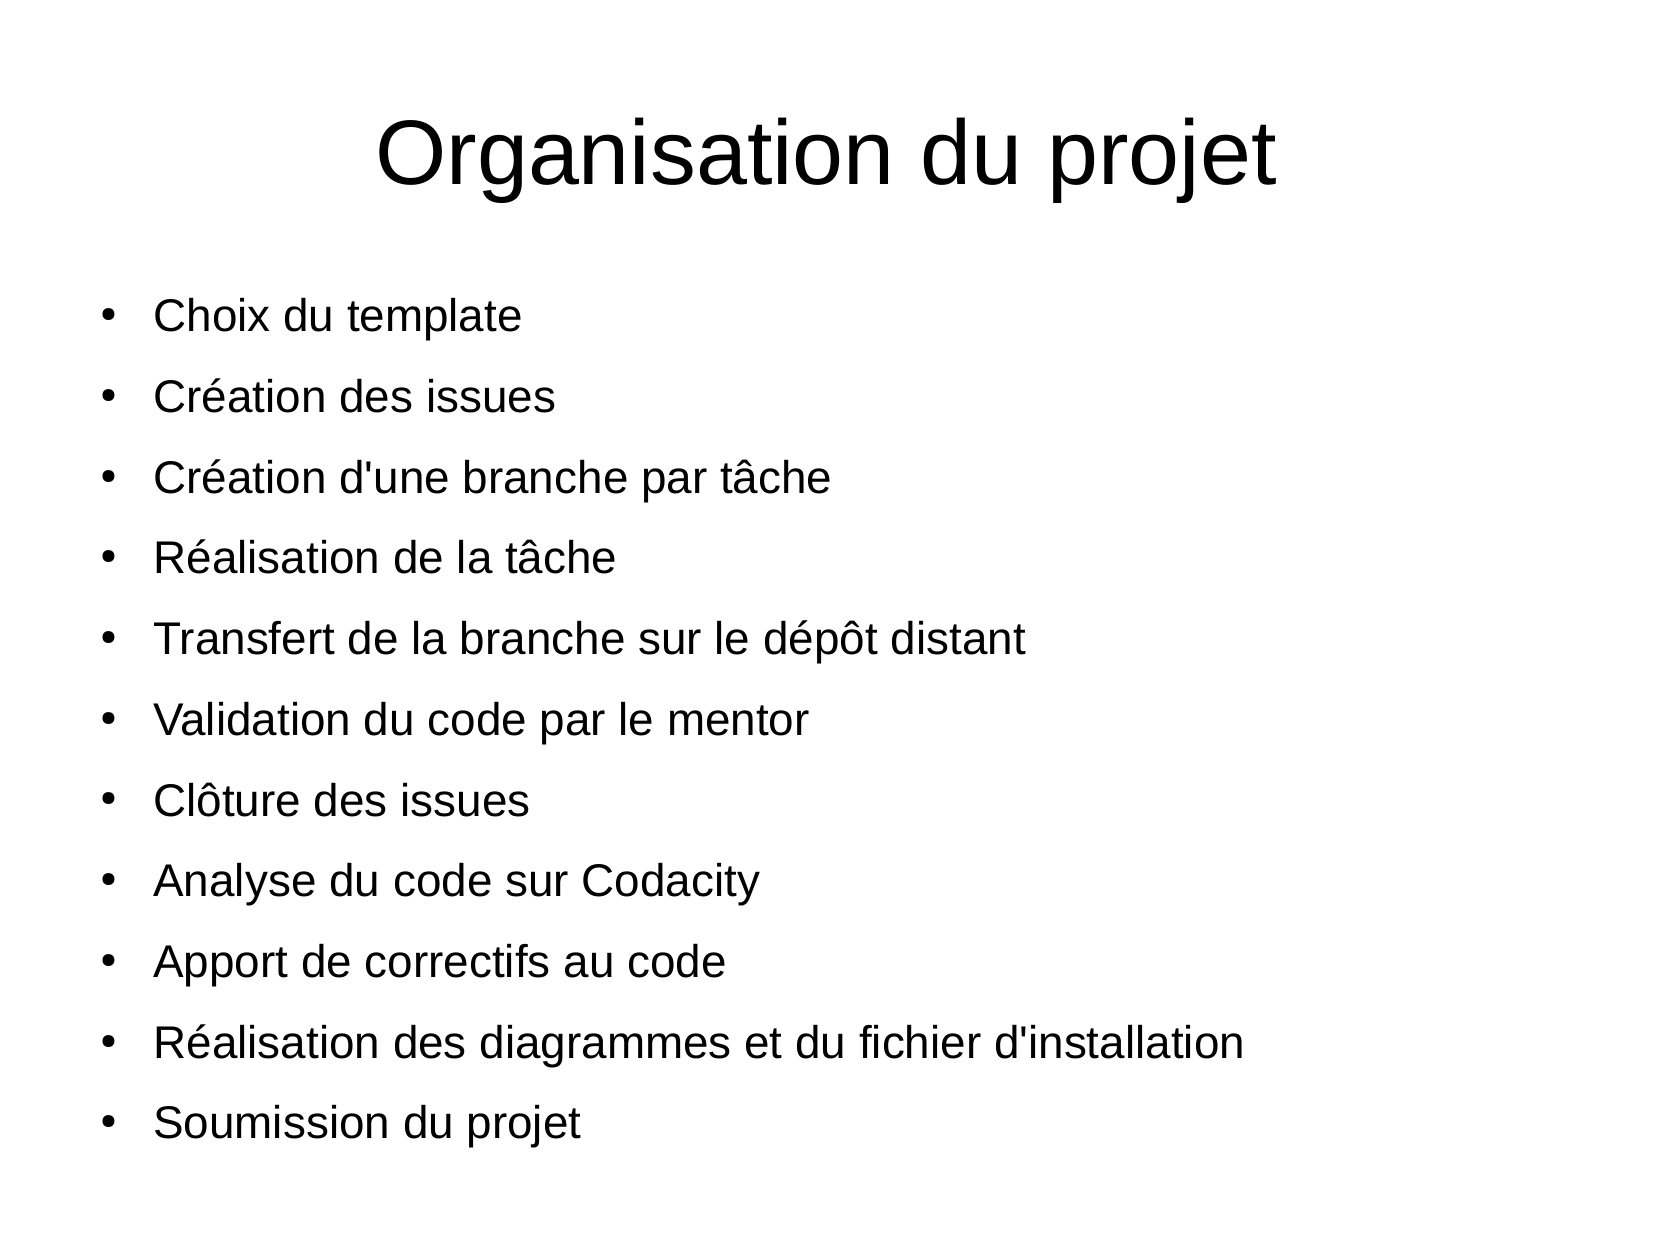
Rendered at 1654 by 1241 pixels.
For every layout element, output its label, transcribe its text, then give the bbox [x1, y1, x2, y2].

title Organisation du projet [82, 49, 1571, 257]
list Choix du template Création des issues Création d'une branche par tâche Réalisation de la tâche Transfert de la branche sur le dépôt distant Validation du code par le mentor Clôture des issues Analyse du code sur Codacity Apport de correctifs au code Réalisation des diagrammes et du fichier d'installation Soumission du projet [82, 290, 1571, 1147]
